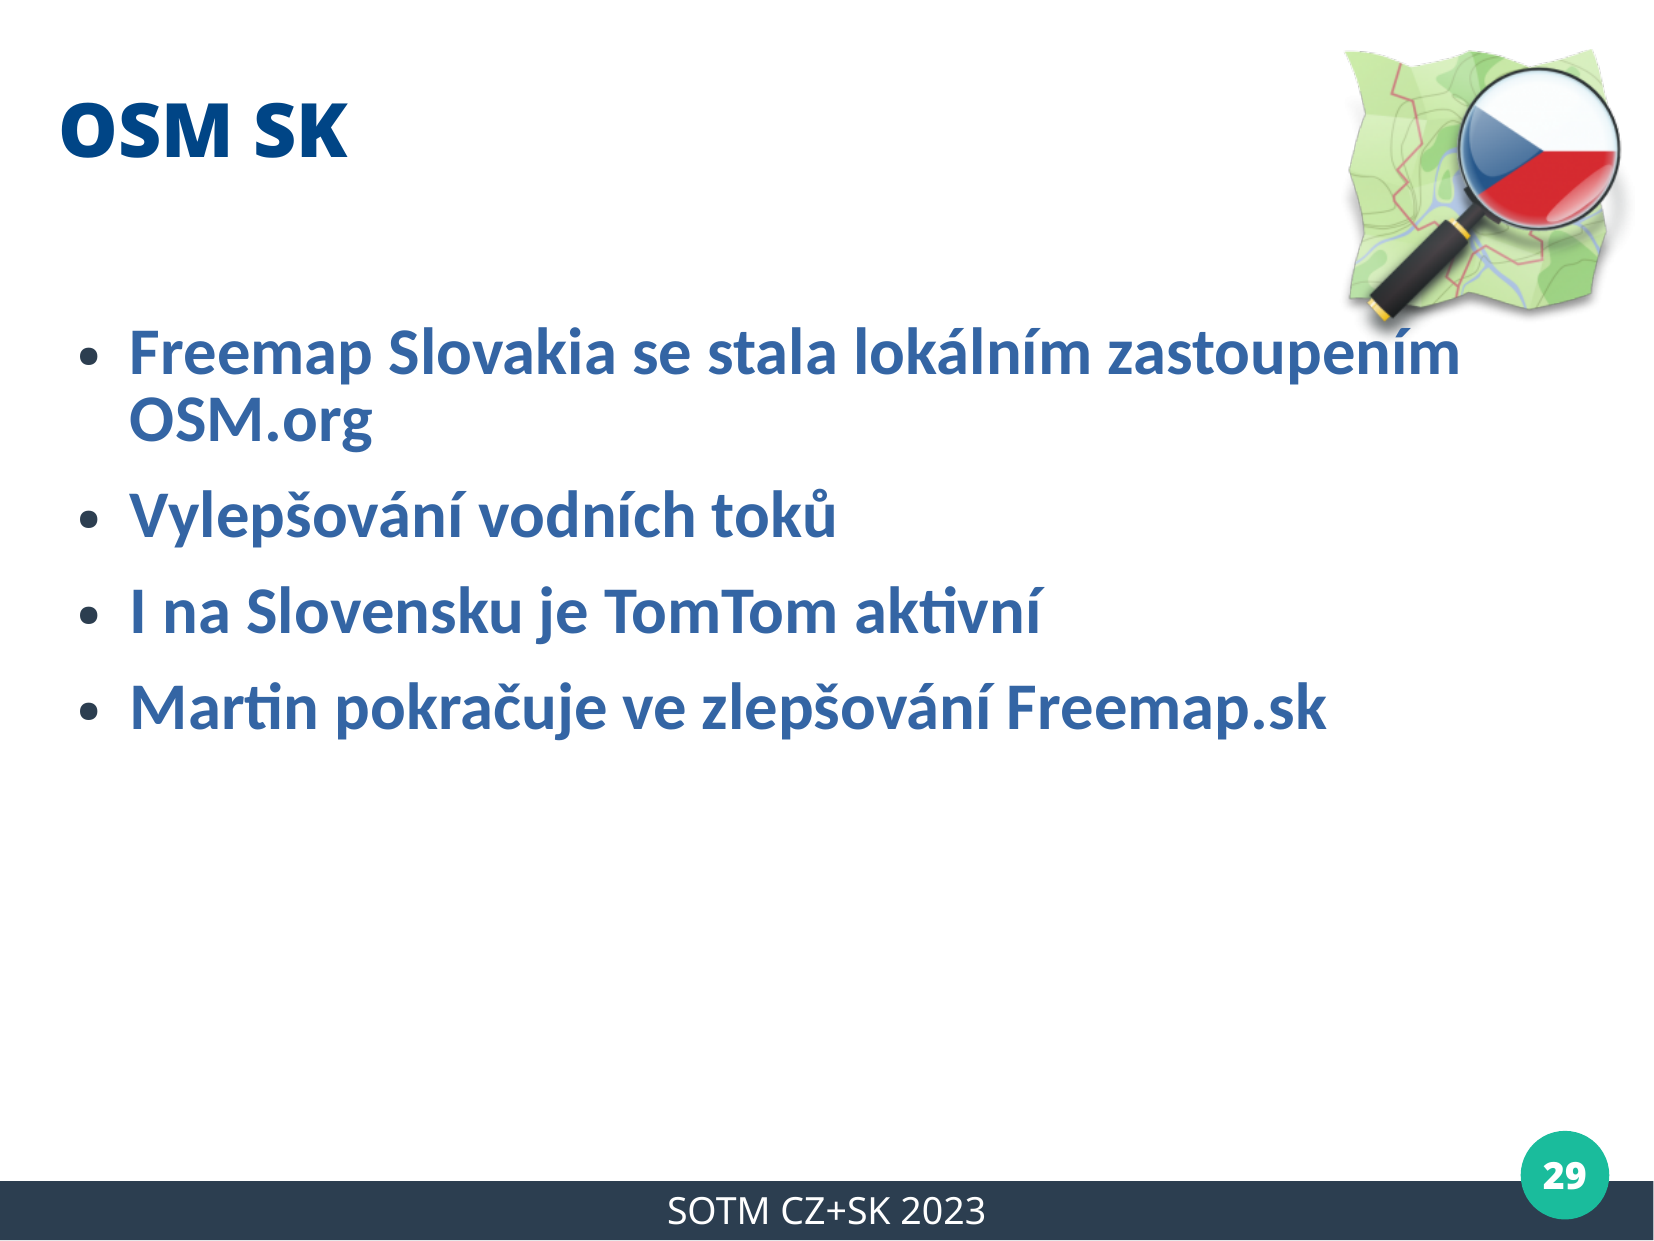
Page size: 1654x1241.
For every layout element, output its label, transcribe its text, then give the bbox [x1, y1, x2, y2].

title OSM SK [59, 49, 1347, 207]
picture [1334, 49, 1635, 350]
list Freemap Slovakia se stala lokálním zastoupením OSM.org Vylepšování vodních toků I na Slovensku je TomTom aktivní Martin pokračuje ve zlepšování Freemap.sk [59, 324, 1595, 1152]
